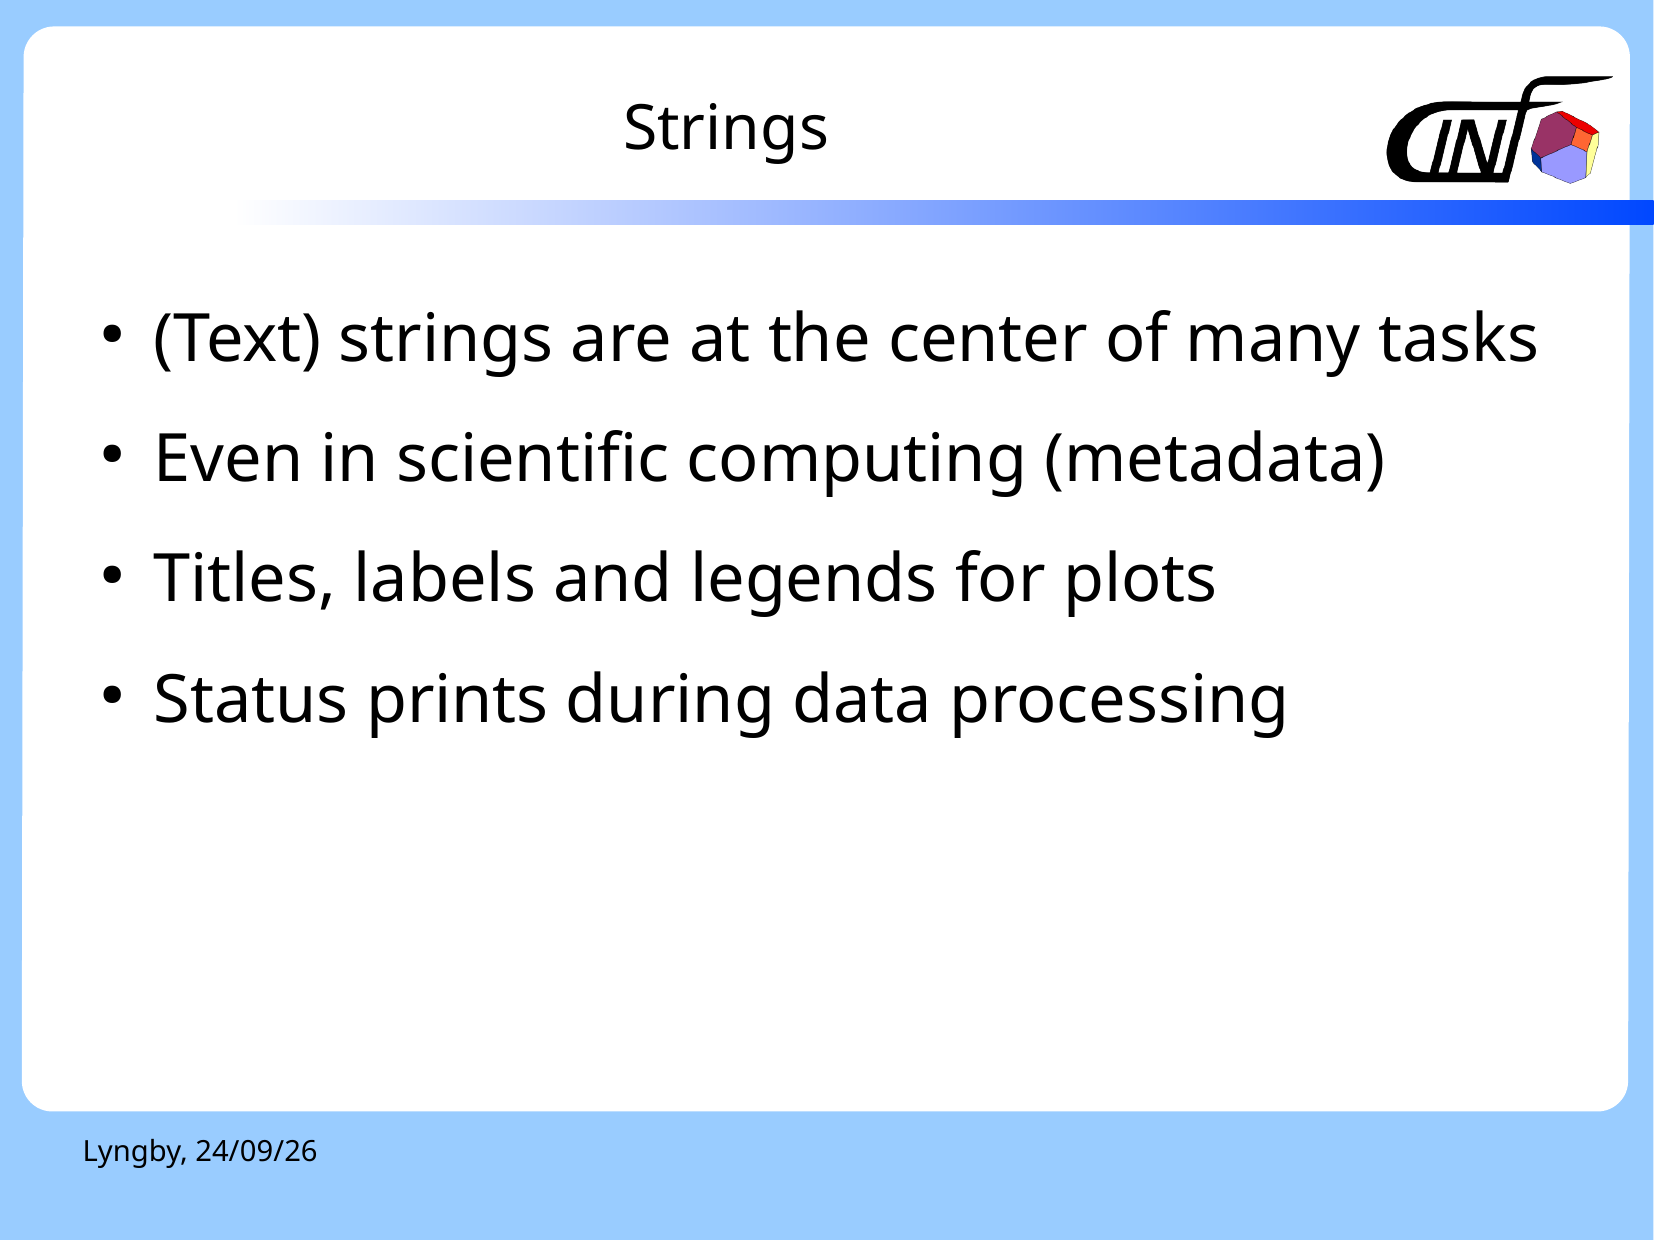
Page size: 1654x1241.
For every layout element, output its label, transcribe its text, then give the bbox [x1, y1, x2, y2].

picture [1386, 76, 1613, 184]
text_box 1442 [956, 201, 961, 224]
title Strings [82, 49, 1371, 201]
list (Text) strings are at the center of many tasks Even in scientific computing (metadata) Titles, labels and legends for plots Status prints during data processing [82, 290, 1563, 1010]
